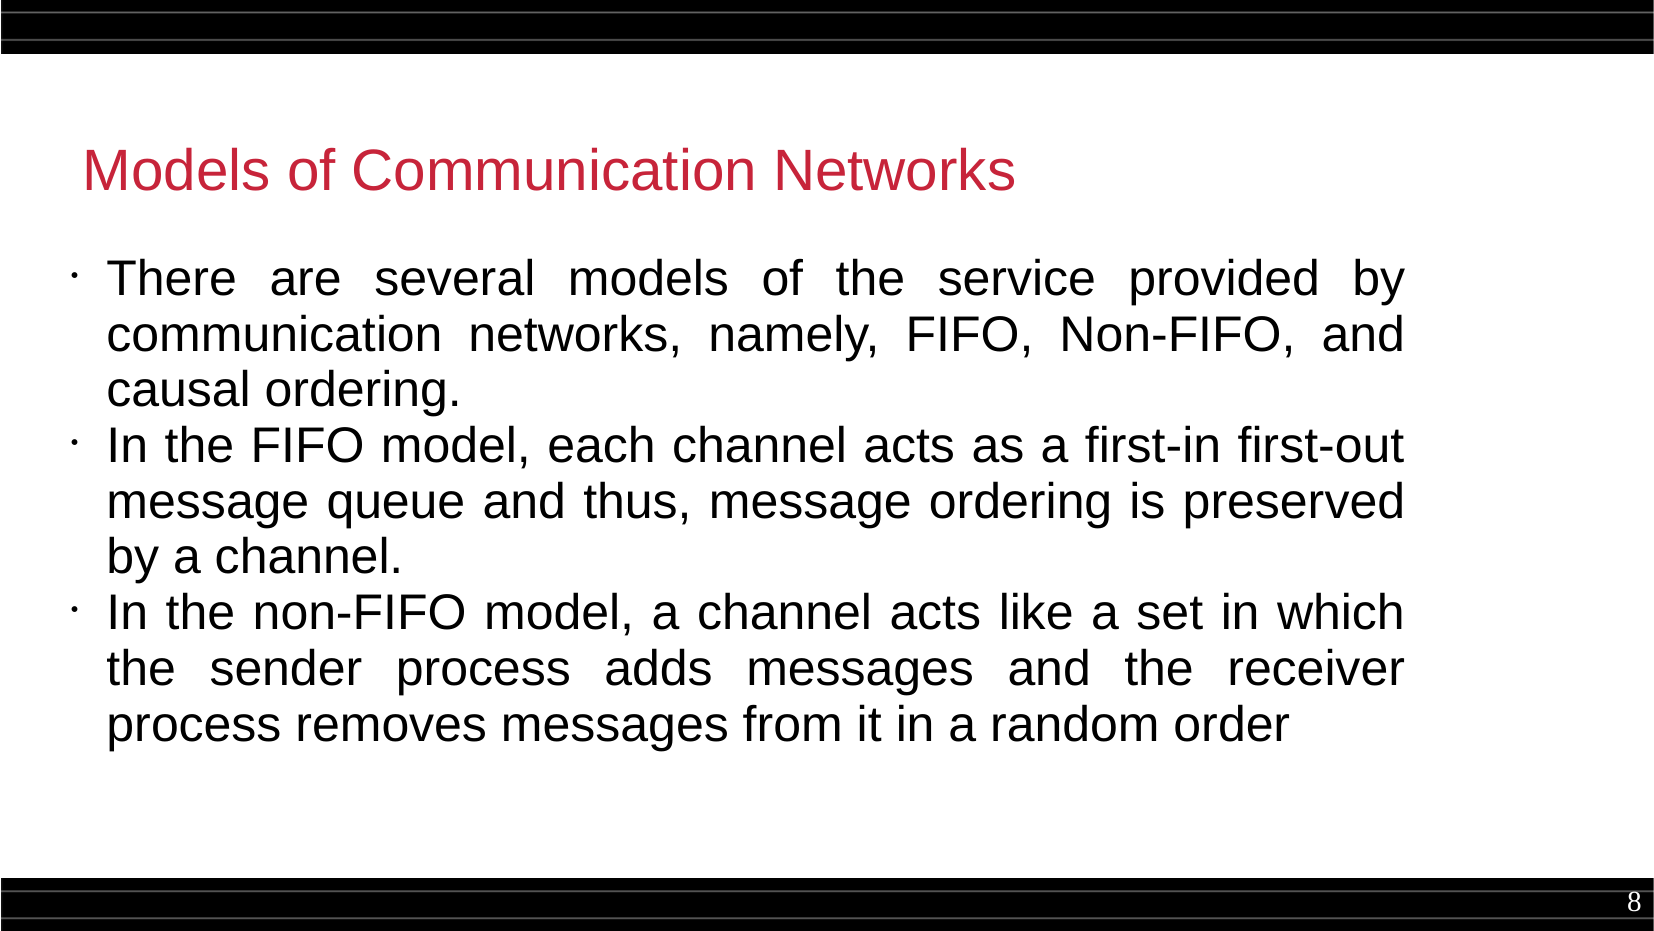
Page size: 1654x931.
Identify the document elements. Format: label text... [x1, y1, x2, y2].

picture [1, 878, 1654, 931]
picture [1, 0, 1654, 54]
title Models of Communication Networks [82, 92, 1571, 249]
subtitle There are several models of the service provided by communication networks, namely, FIFO, Non-FIFO, and causal ordering. In the FIFO model, each channel acts as a first-in first-out message queue and thus, message ordering is preserved by a channel. In the non-FIFO model, a channel acts like a set in which the sender process adds messages and the receiver process removes messages from it in a random order [70, 194, 1406, 752]
